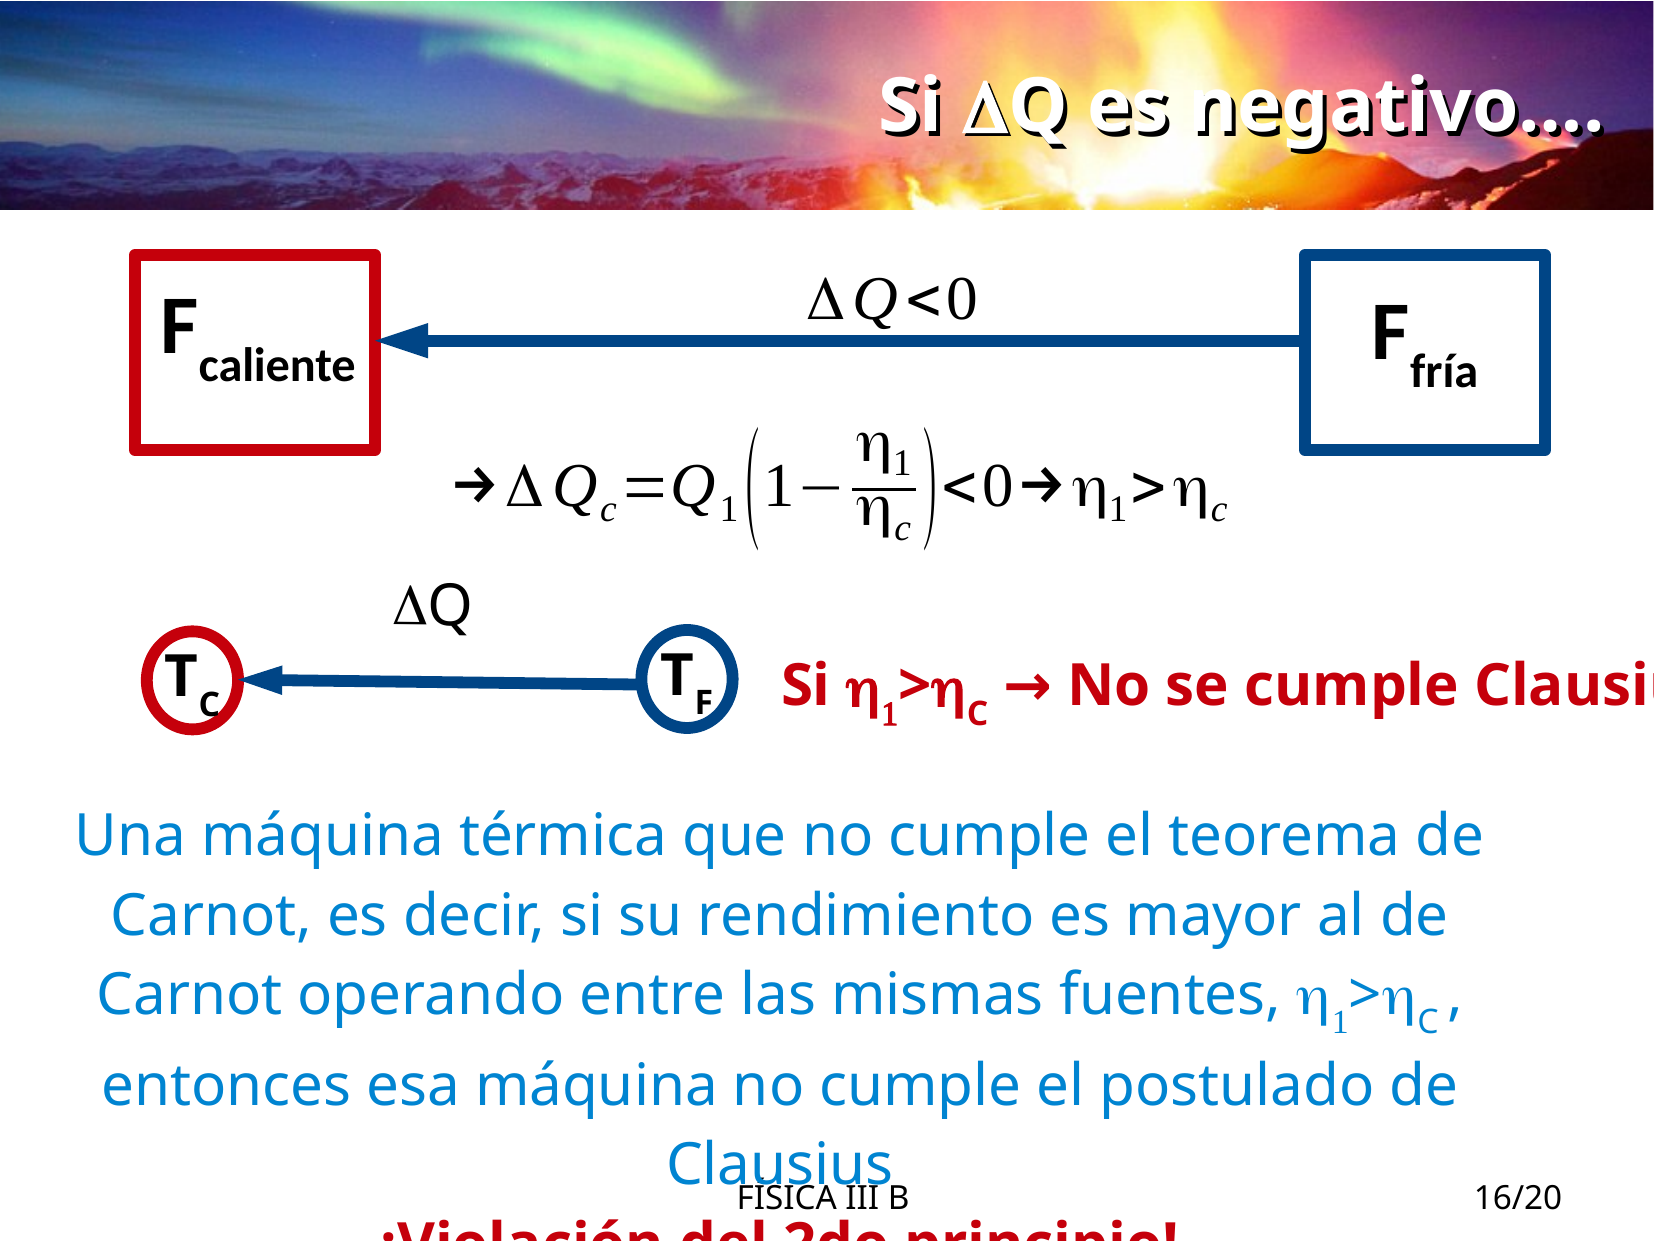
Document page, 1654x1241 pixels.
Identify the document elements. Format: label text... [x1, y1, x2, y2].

text_box TC [146, 631, 239, 730]
title Si DQ es negativo…. [45, 15, 1606, 191]
text_box TF [641, 630, 733, 728]
chart [444, 423, 1235, 555]
text_box Ffría [1305, 289, 1546, 425]
text_box Si h1>hC → No se cumple Clausius [766, 636, 1627, 736]
text_box Una máquina térmica que no cumple el teorema de Carnot, es decir, si su rendimiento es mayor al de Carnot operando entre las mismas fuentes, h1>hC , entonces esa máquina no cumple el postulado de Clausius ¡Violación del 2do principio! [60, 786, 1606, 1239]
chart [798, 262, 985, 332]
picture [0, 1, 1654, 210]
text_box Fcaliente [138, 283, 379, 419]
